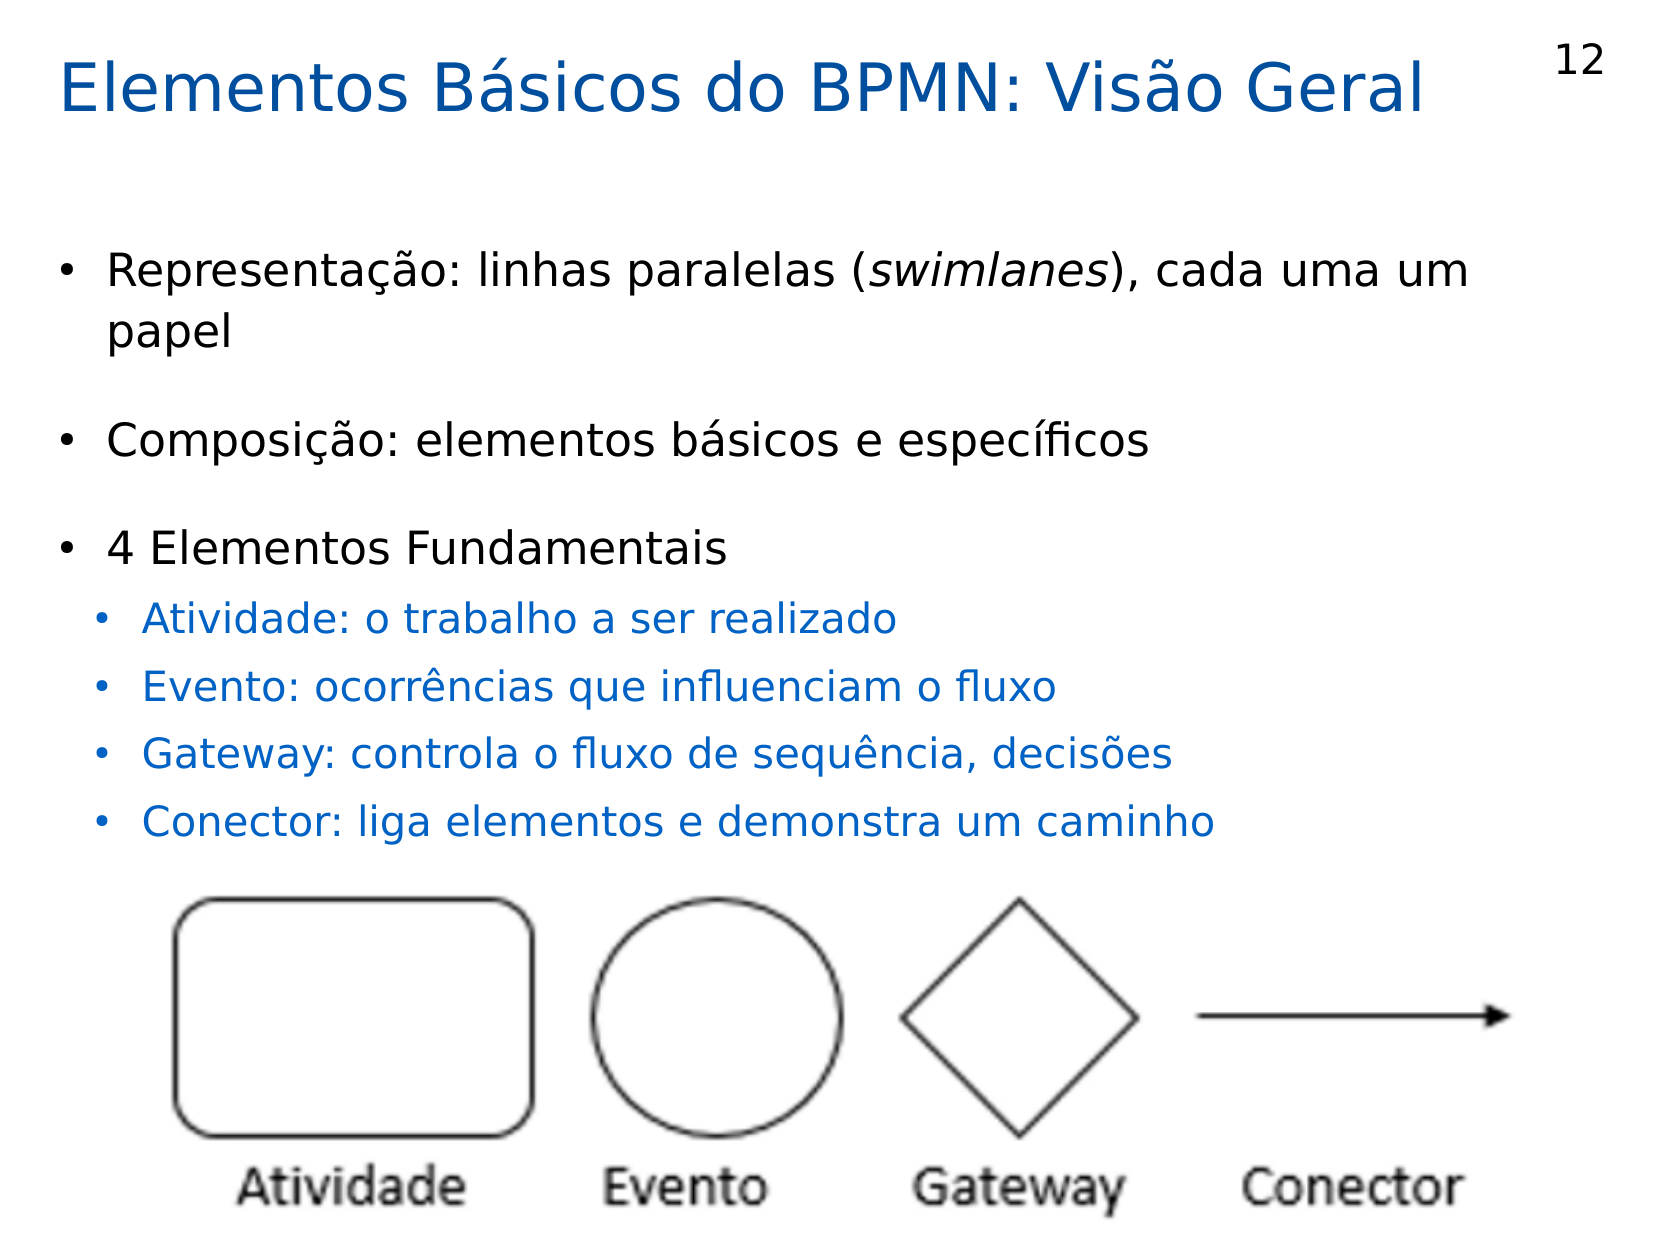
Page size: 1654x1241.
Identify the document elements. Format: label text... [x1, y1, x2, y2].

list Representação: linhas paralelas (swimlanes), cada uma um papel Composição: elementos básicos e específicos 4 Elementos Fundamentais Atividade: o trabalho a ser realizado Evento: ocorrências que influenciam o fluxo Gateway: controla o fluxo de sequência, decisões Conector: liga elementos e demonstra um caminho [59, 236, 1595, 1211]
picture [149, 885, 1520, 1231]
title Elementos Básicos do BPMN: Visão Geral [59, 29, 1506, 148]
